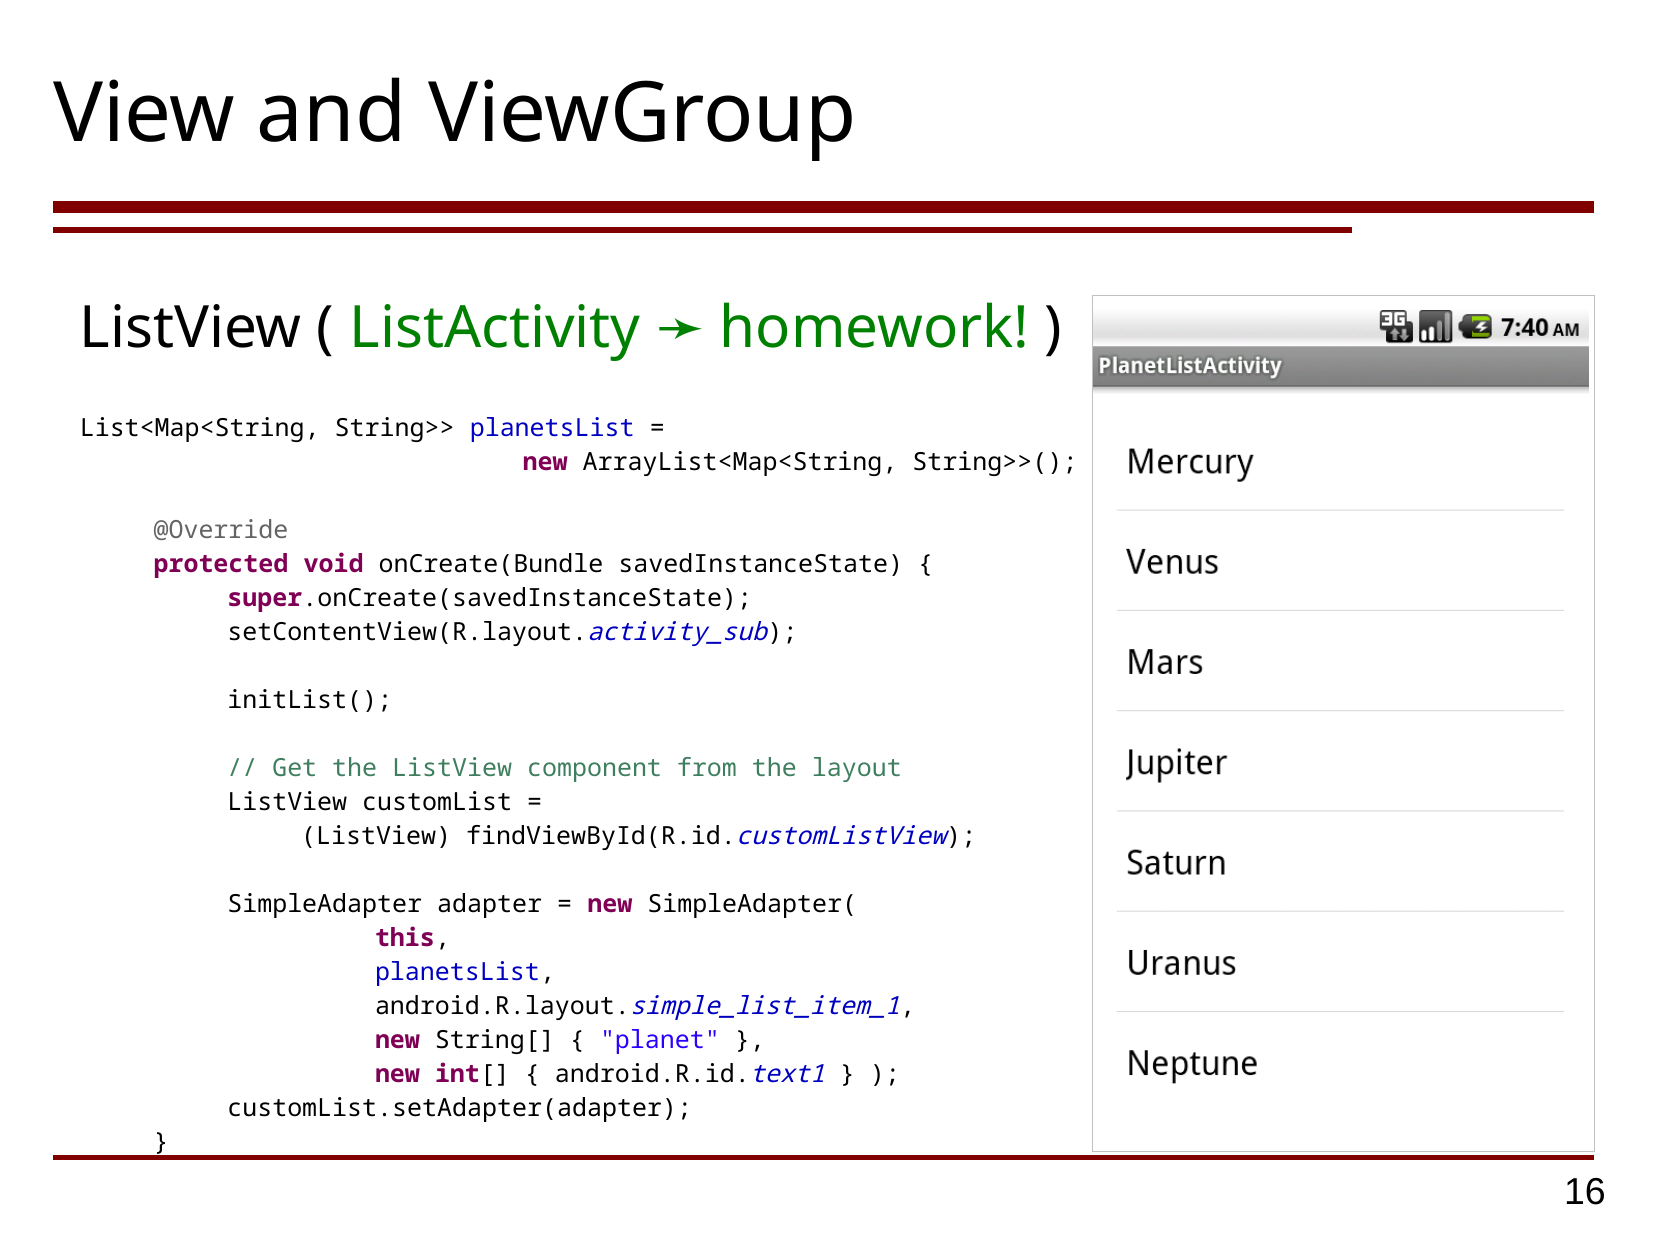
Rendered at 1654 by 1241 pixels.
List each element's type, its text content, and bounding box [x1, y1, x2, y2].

text_box ListView ( ListActivity ➛ homework! ) List<Map<String, String>> planetsList = new ArrayList<Map<String, String>>(); @Override protected void onCreate(Bundle savedInstanceState) { super.onCreate(savedInstanceState); setContentView(R.layout.activity_sub); initList(); // Get the ListView component from the layout ListView customList = (ListView) findViewById(R.id.customListView); SimpleAdapter adapter = new SimpleAdapter( this, planetsList, android.R.layout.simple_list_item_1, new String[] { "planet" }, new int[] { android.R.id.text1 } ); customList.setAdapter(adapter); } [64, 277, 1093, 1103]
picture [1093, 307, 1589, 1134]
text_box <número> [35, 1163, 1654, 1221]
subtitle View and ViewGroup [53, 48, 1542, 172]
